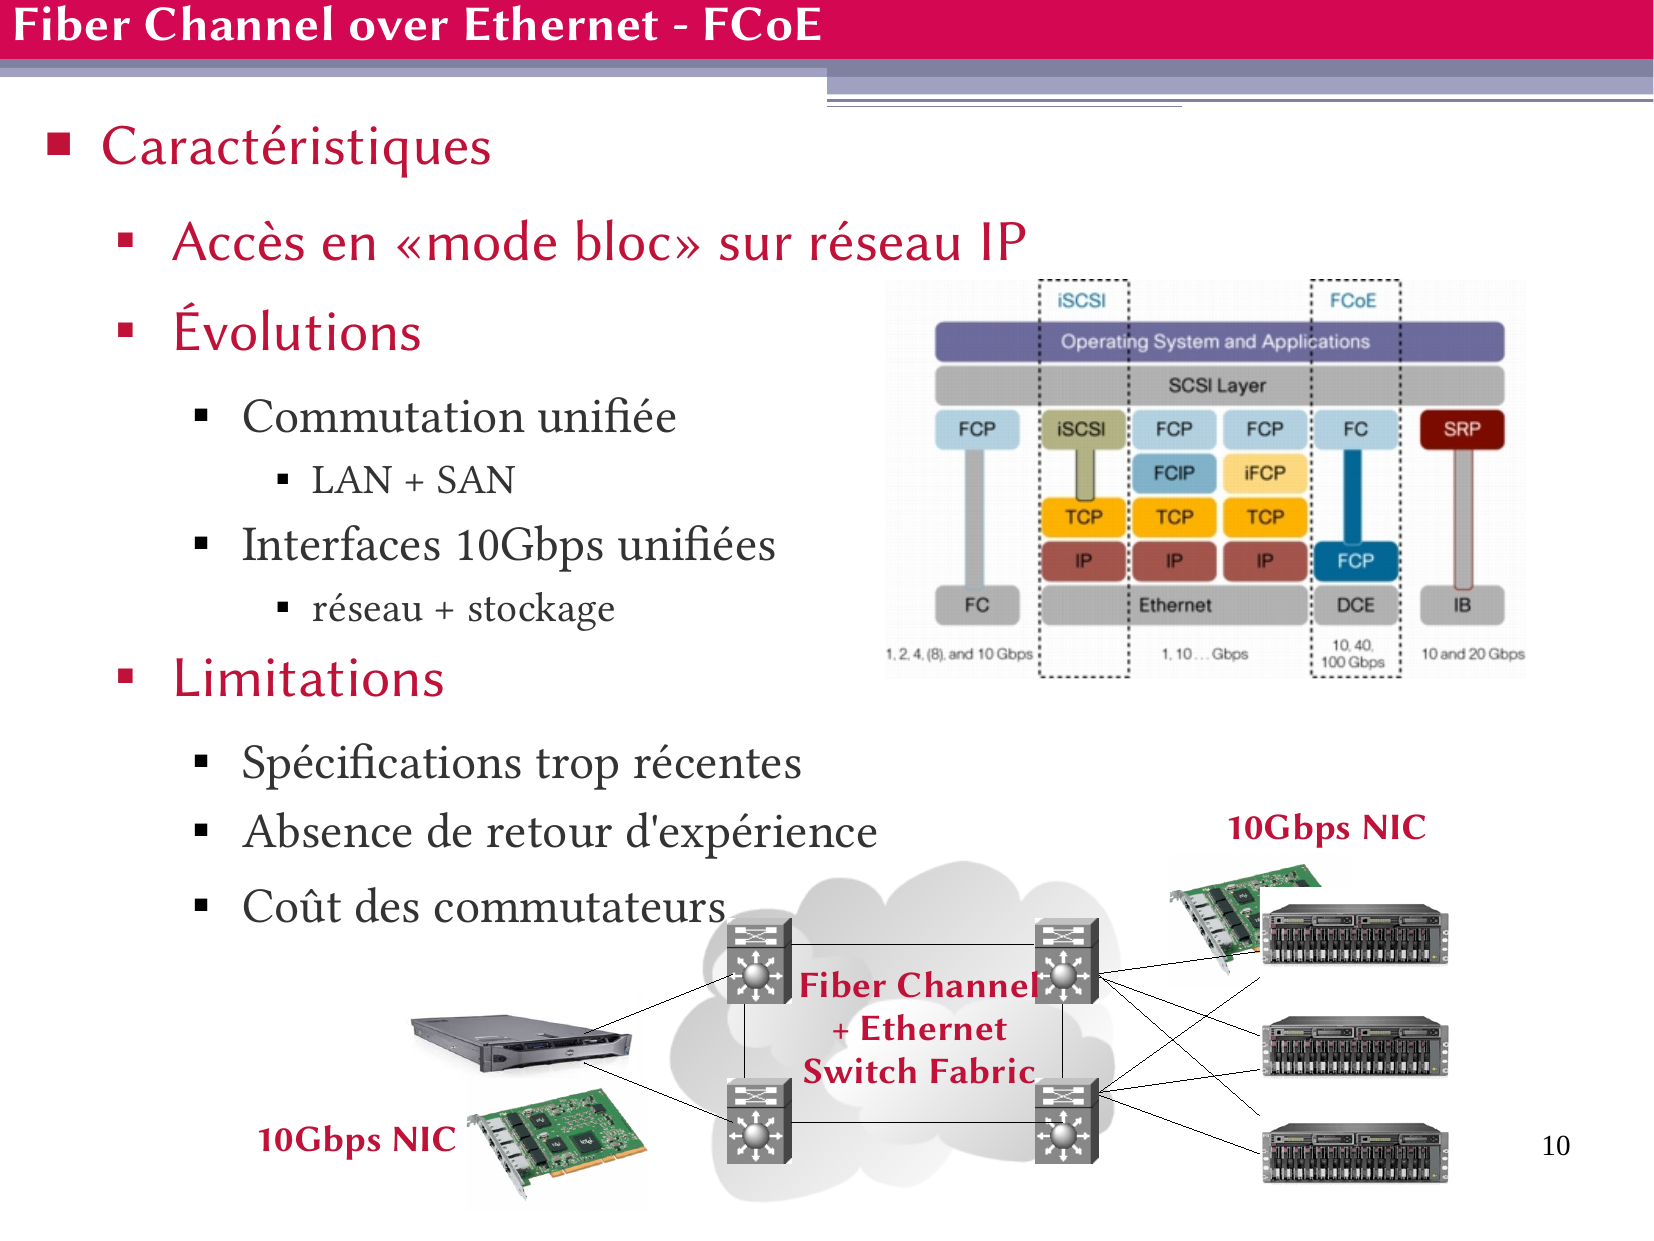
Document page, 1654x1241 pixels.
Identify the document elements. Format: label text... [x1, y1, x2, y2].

text_box 10Gbps NIC [240, 1110, 469, 1168]
text_box Fiber Channel + Ethernet Switch Fabric [783, 956, 1042, 1105]
text_box [0, 0, 1654, 136]
picture [1259, 1105, 1453, 1205]
picture [1259, 887, 1453, 987]
picture [405, 856, 1152, 1217]
text_box 10Gbps NIC [1210, 798, 1439, 857]
list Caractéristiques Accès en «mode bloc» sur réseau IP Évolutions Commutation unifiée LAN + SAN Interfaces 10Gbps unifiées réseau + stockage Limitations Spécifications trop récentes Absence de retour d'expérience Coût des commutateurs [29, 112, 1597, 1063]
picture [1259, 999, 1453, 1099]
list Fiber Channel over Ethernet - FCoE [11, 0, 1182, 54]
